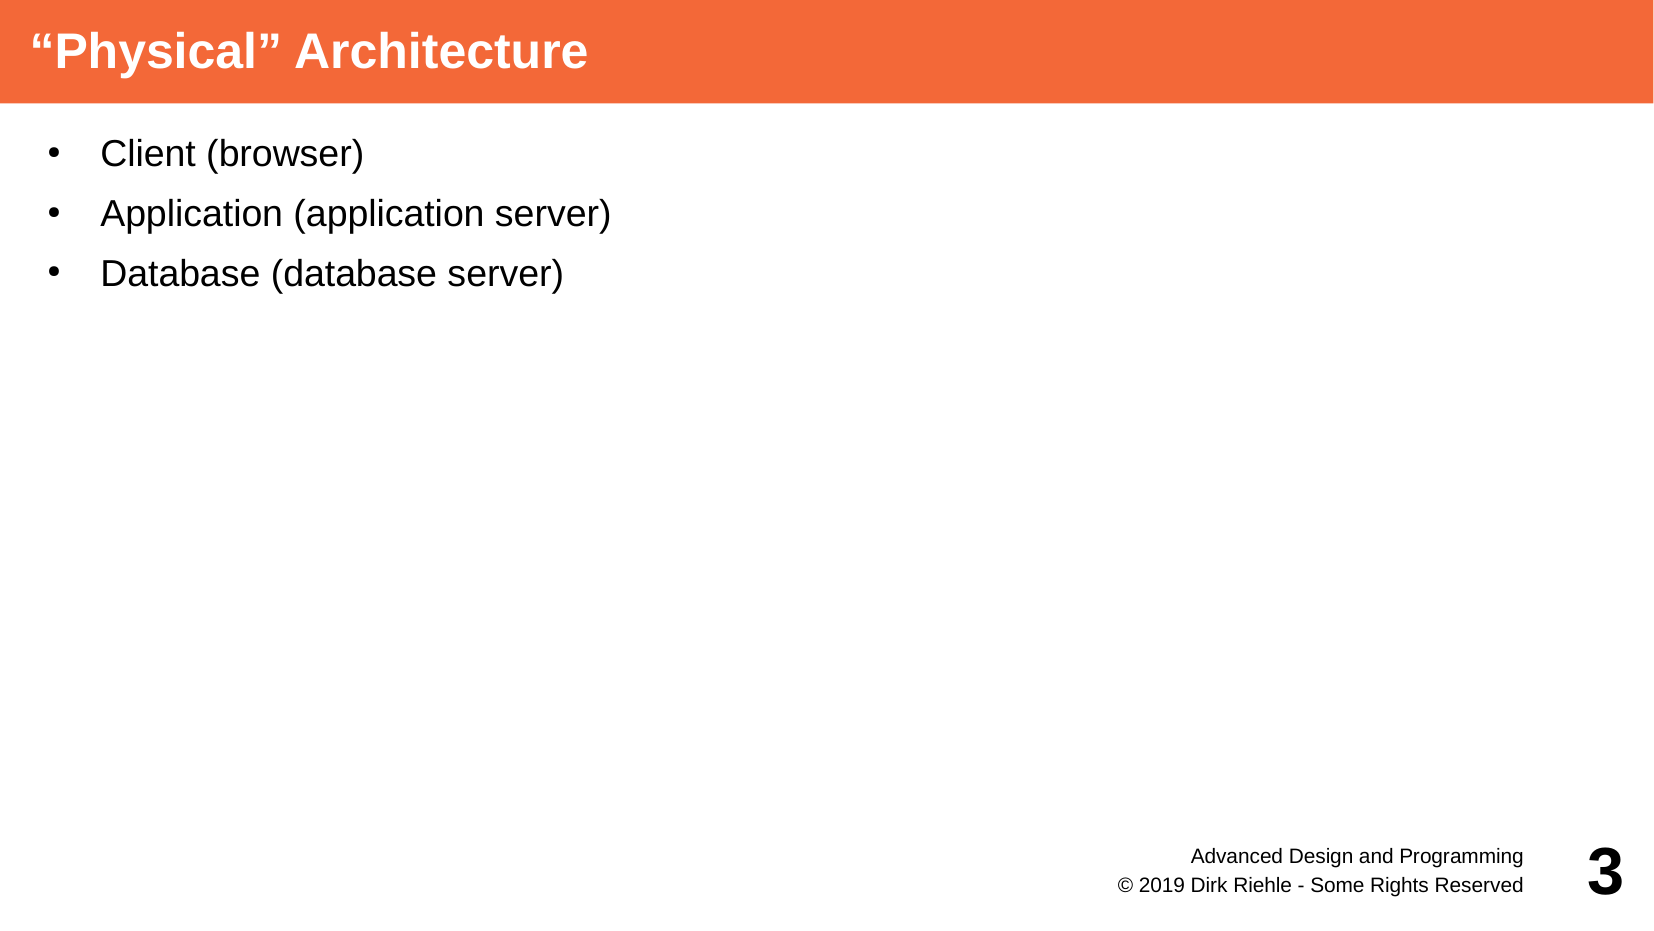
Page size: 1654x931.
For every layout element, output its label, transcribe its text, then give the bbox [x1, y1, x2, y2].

list Client (browser) Application (application server) Database (database server) [29, 132, 1625, 813]
title “Physical” Architecture [0, 0, 1654, 104]
